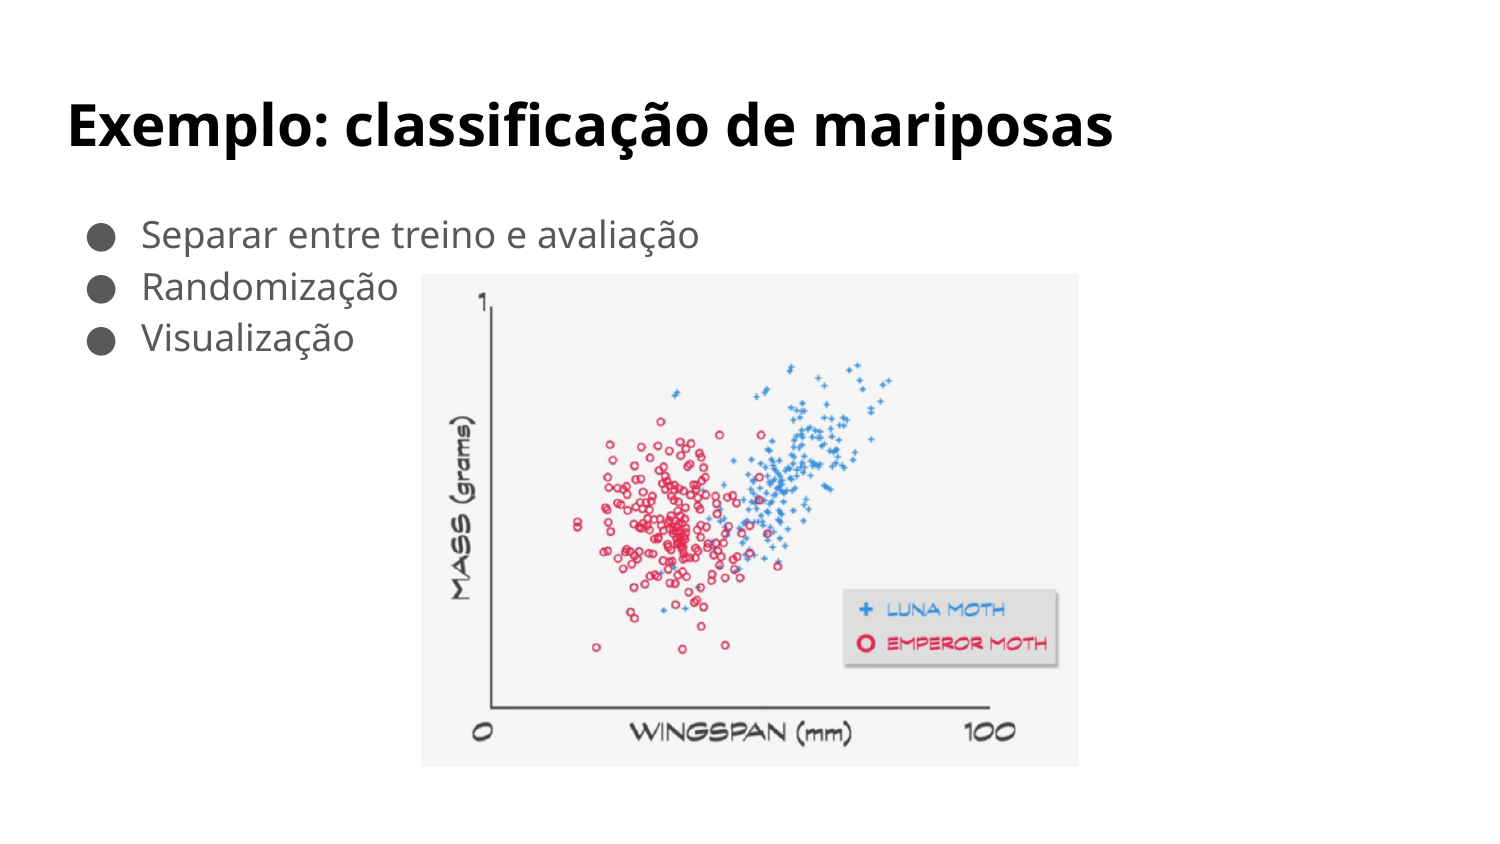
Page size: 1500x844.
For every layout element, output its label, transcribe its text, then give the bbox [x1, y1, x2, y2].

list Separar entre treino e avaliação Randomização Visualização [51, 189, 1449, 750]
picture [421, 274, 1079, 767]
title Exemplo: classificação de mariposas [51, 72, 1449, 167]
